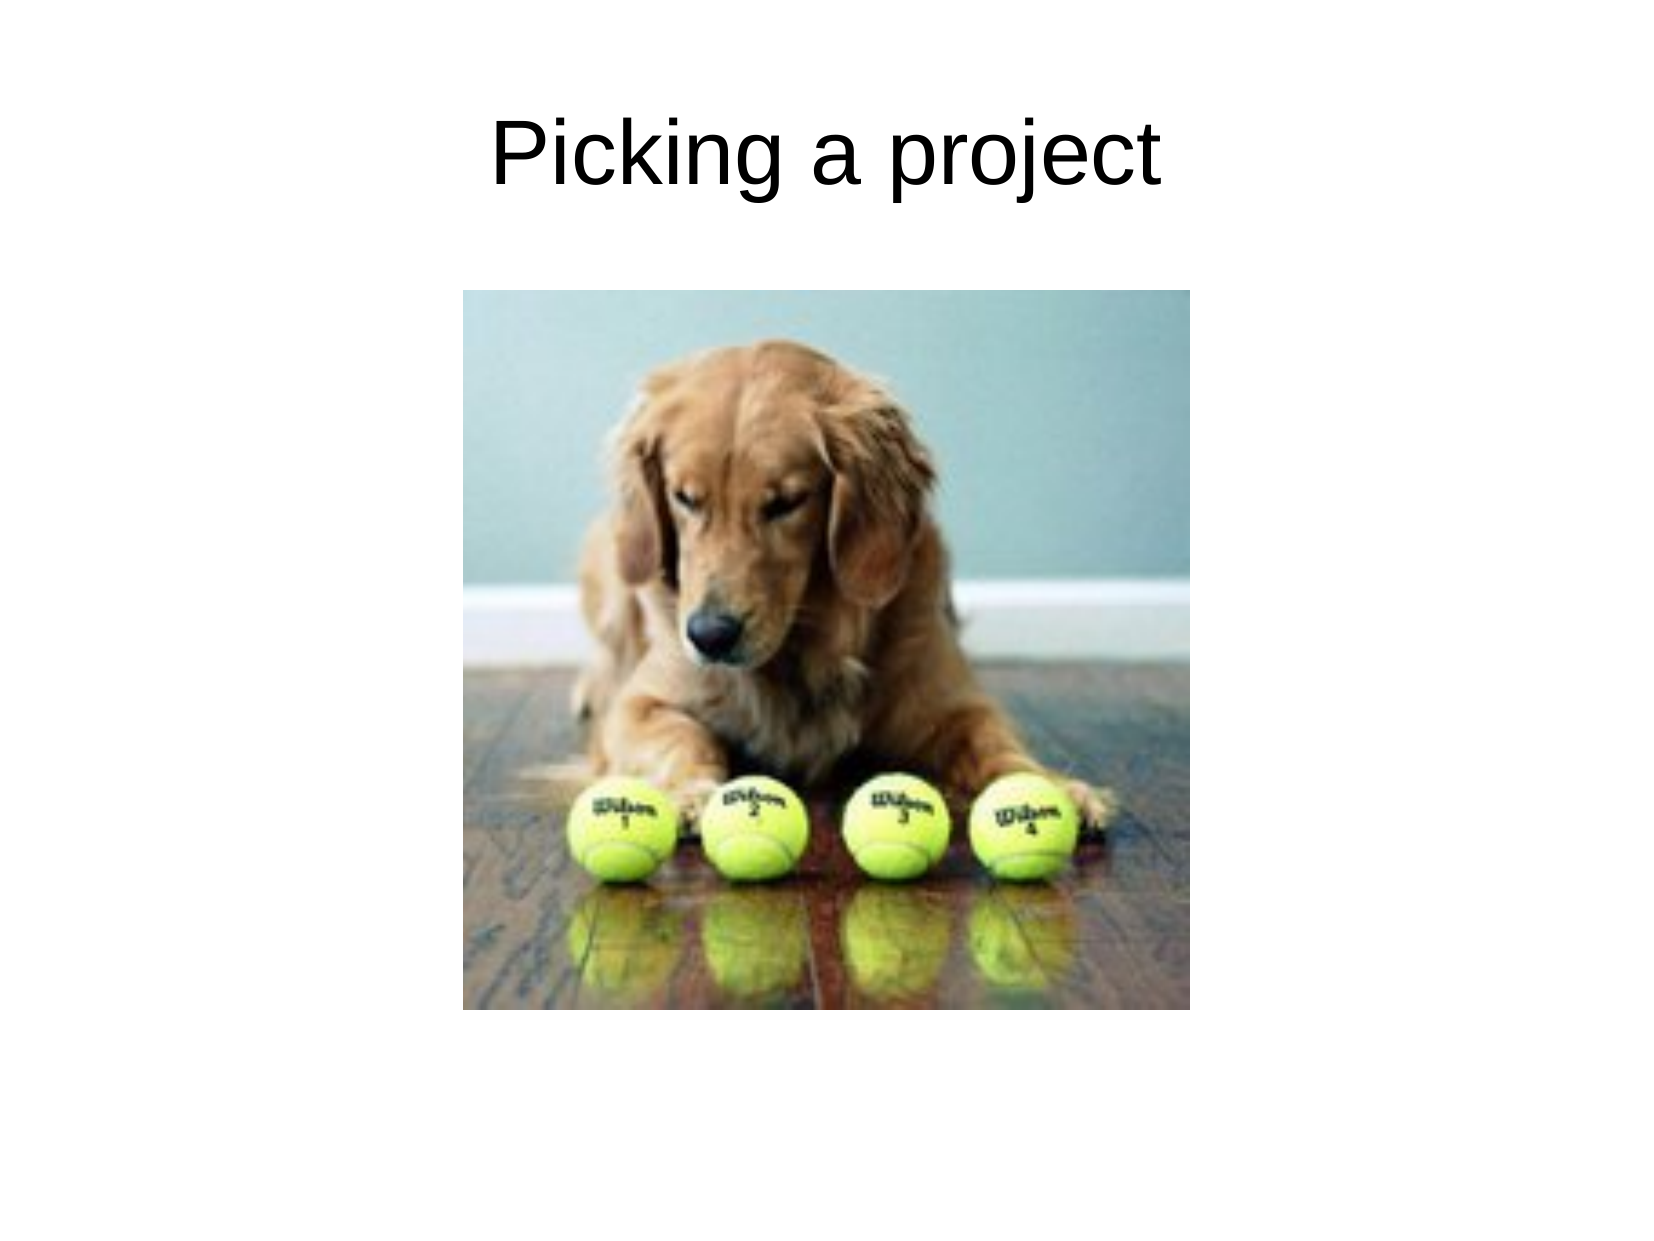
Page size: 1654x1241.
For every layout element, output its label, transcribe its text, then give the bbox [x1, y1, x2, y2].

picture [463, 290, 1190, 1010]
title Picking a project [82, 49, 1571, 257]
